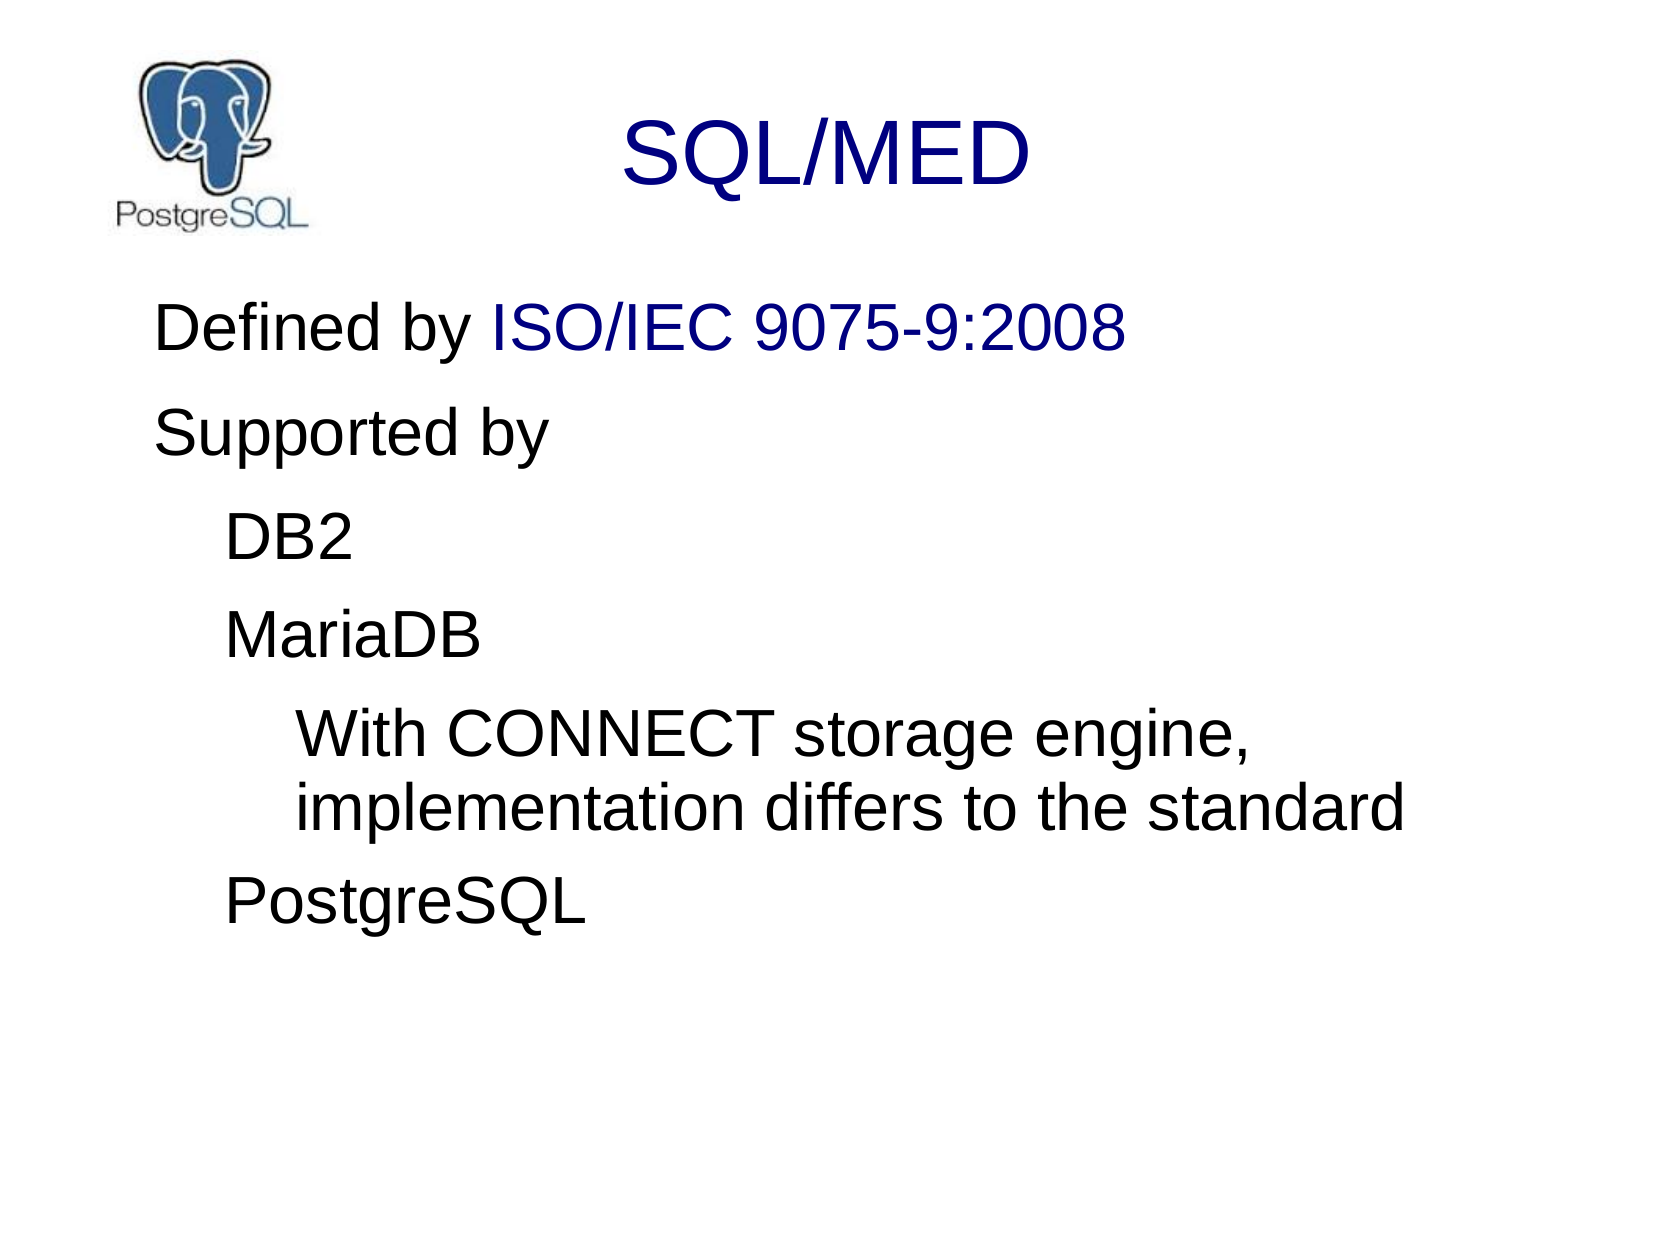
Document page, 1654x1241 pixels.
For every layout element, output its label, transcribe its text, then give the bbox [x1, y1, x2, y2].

title SQL/MED [82, 49, 1571, 257]
text_box [218, 323, 248, 394]
picture [58, 50, 356, 237]
list Defined by ISO/IEC 9075-9:2008 Supported by DB2 MariaDB With CONNECT storage engine, implementation differs to the standard PostgreSQL [82, 290, 1538, 1010]
